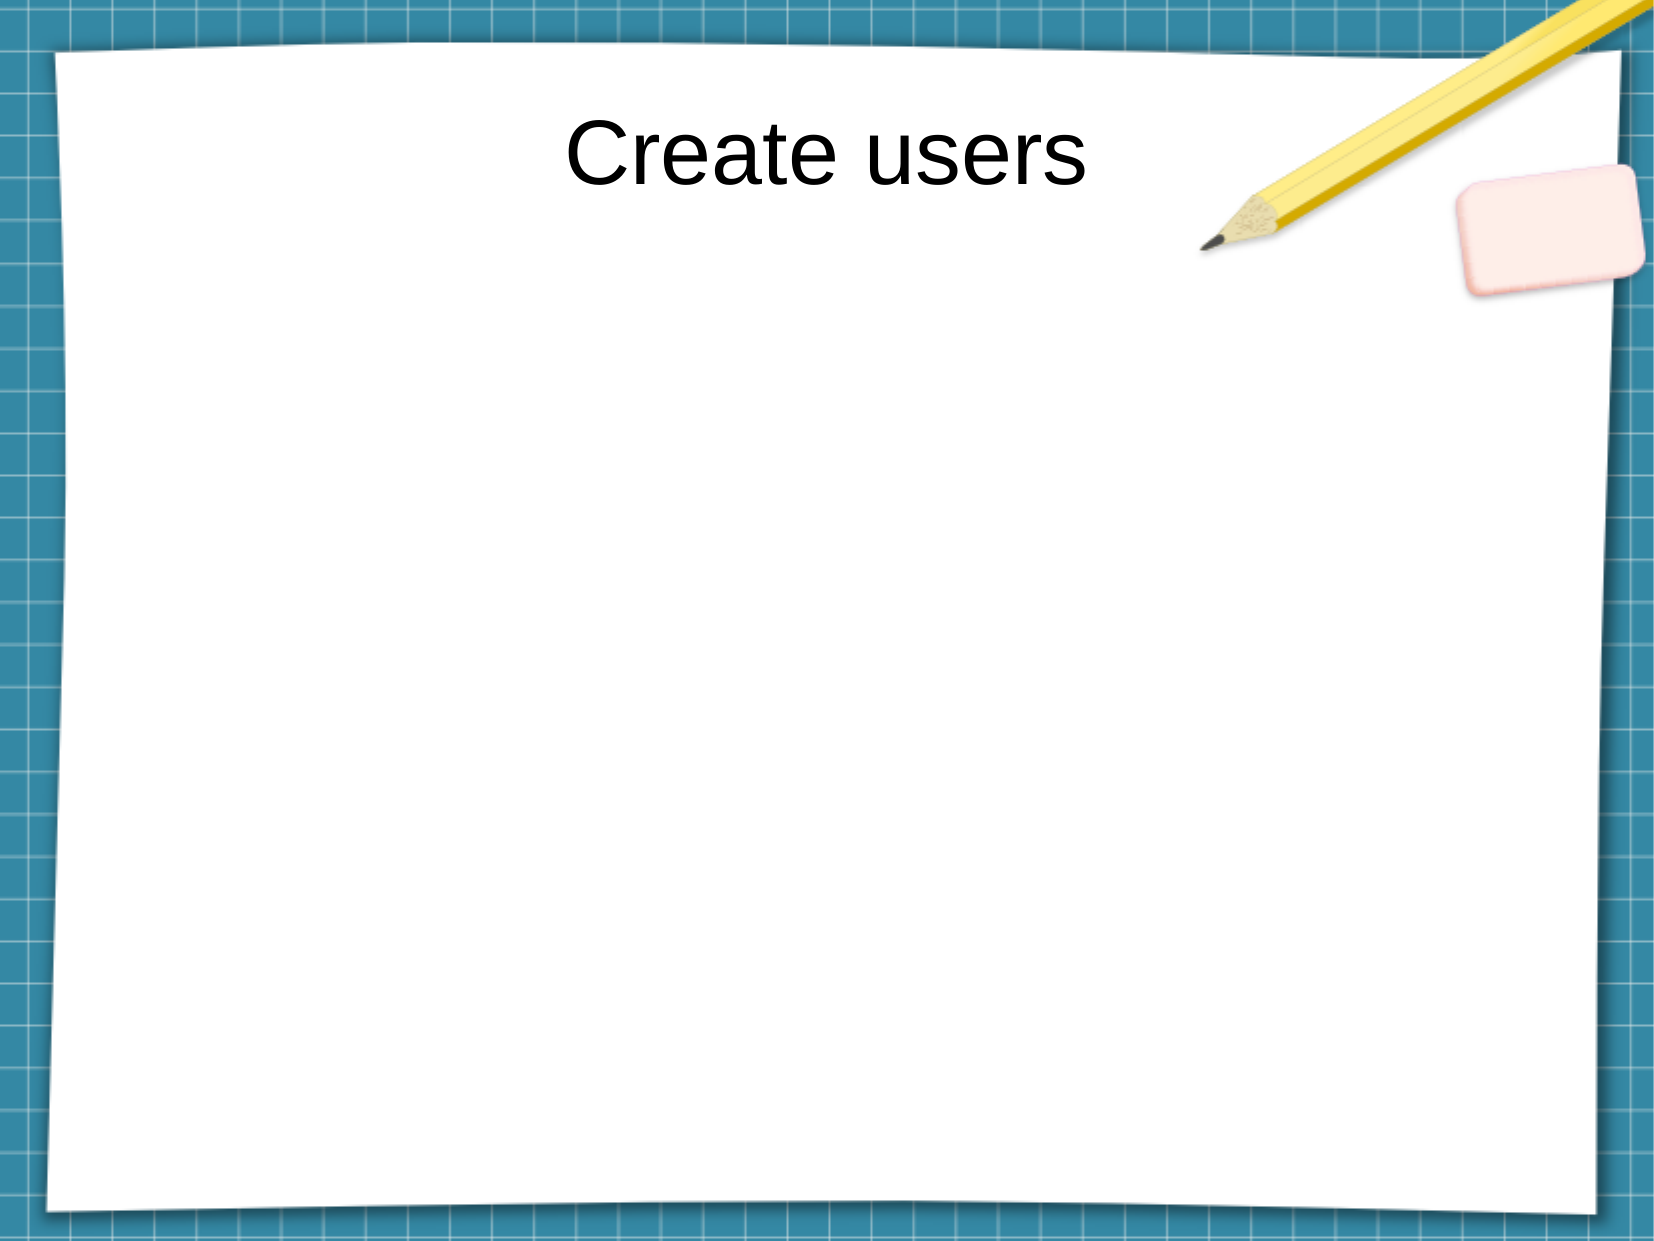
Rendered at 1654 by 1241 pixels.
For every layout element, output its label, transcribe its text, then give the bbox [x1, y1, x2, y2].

title Create users [82, 49, 1571, 257]
picture [0, 0, 1654, 1241]
